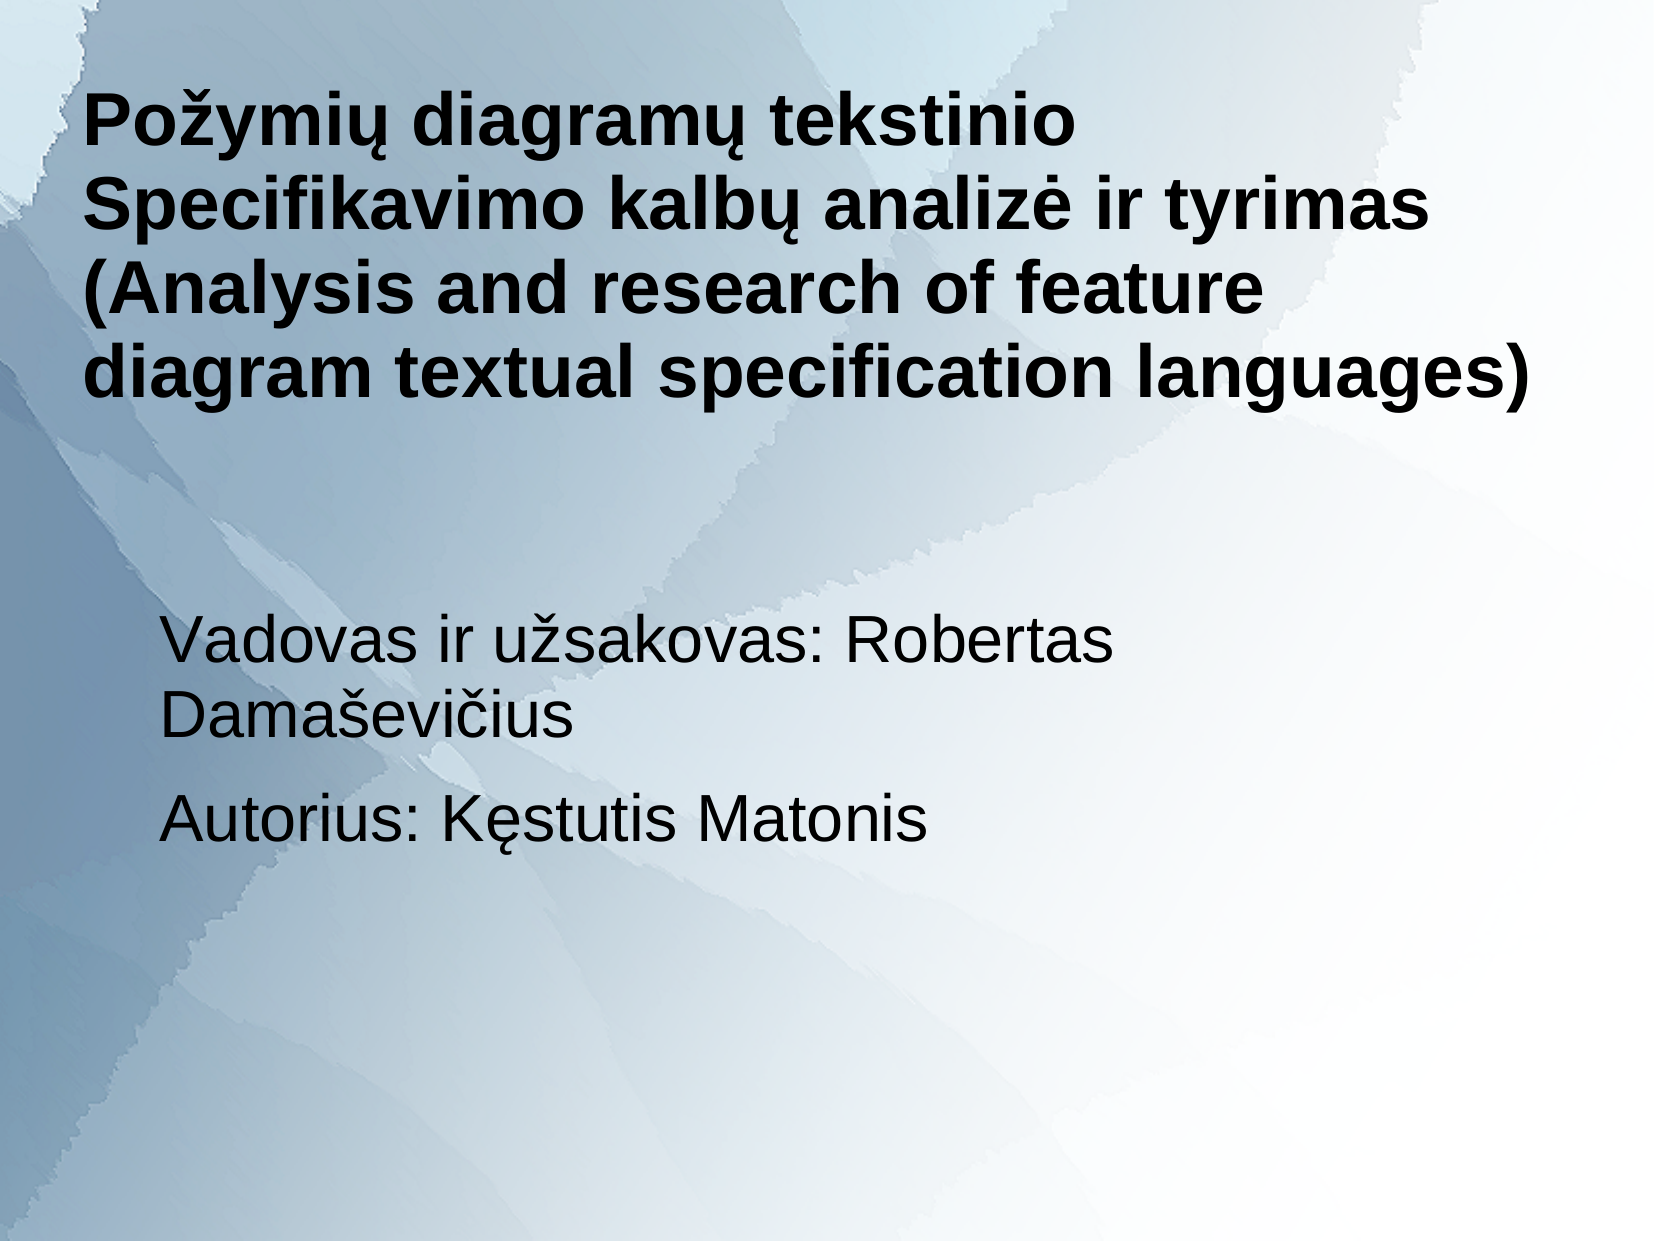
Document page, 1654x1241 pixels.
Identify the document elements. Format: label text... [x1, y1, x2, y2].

list Vadovas ir užsakovas: Robertas Damaševičius Autorius: Kęstutis Matonis [88, 602, 1512, 1130]
picture [0, 0, 1654, 1241]
title Požymių diagramų tekstinio Specifikavimo kalbų analizė ir tyrimas (Analysis and research of feature diagram textual specification languages) [82, 77, 1571, 414]
